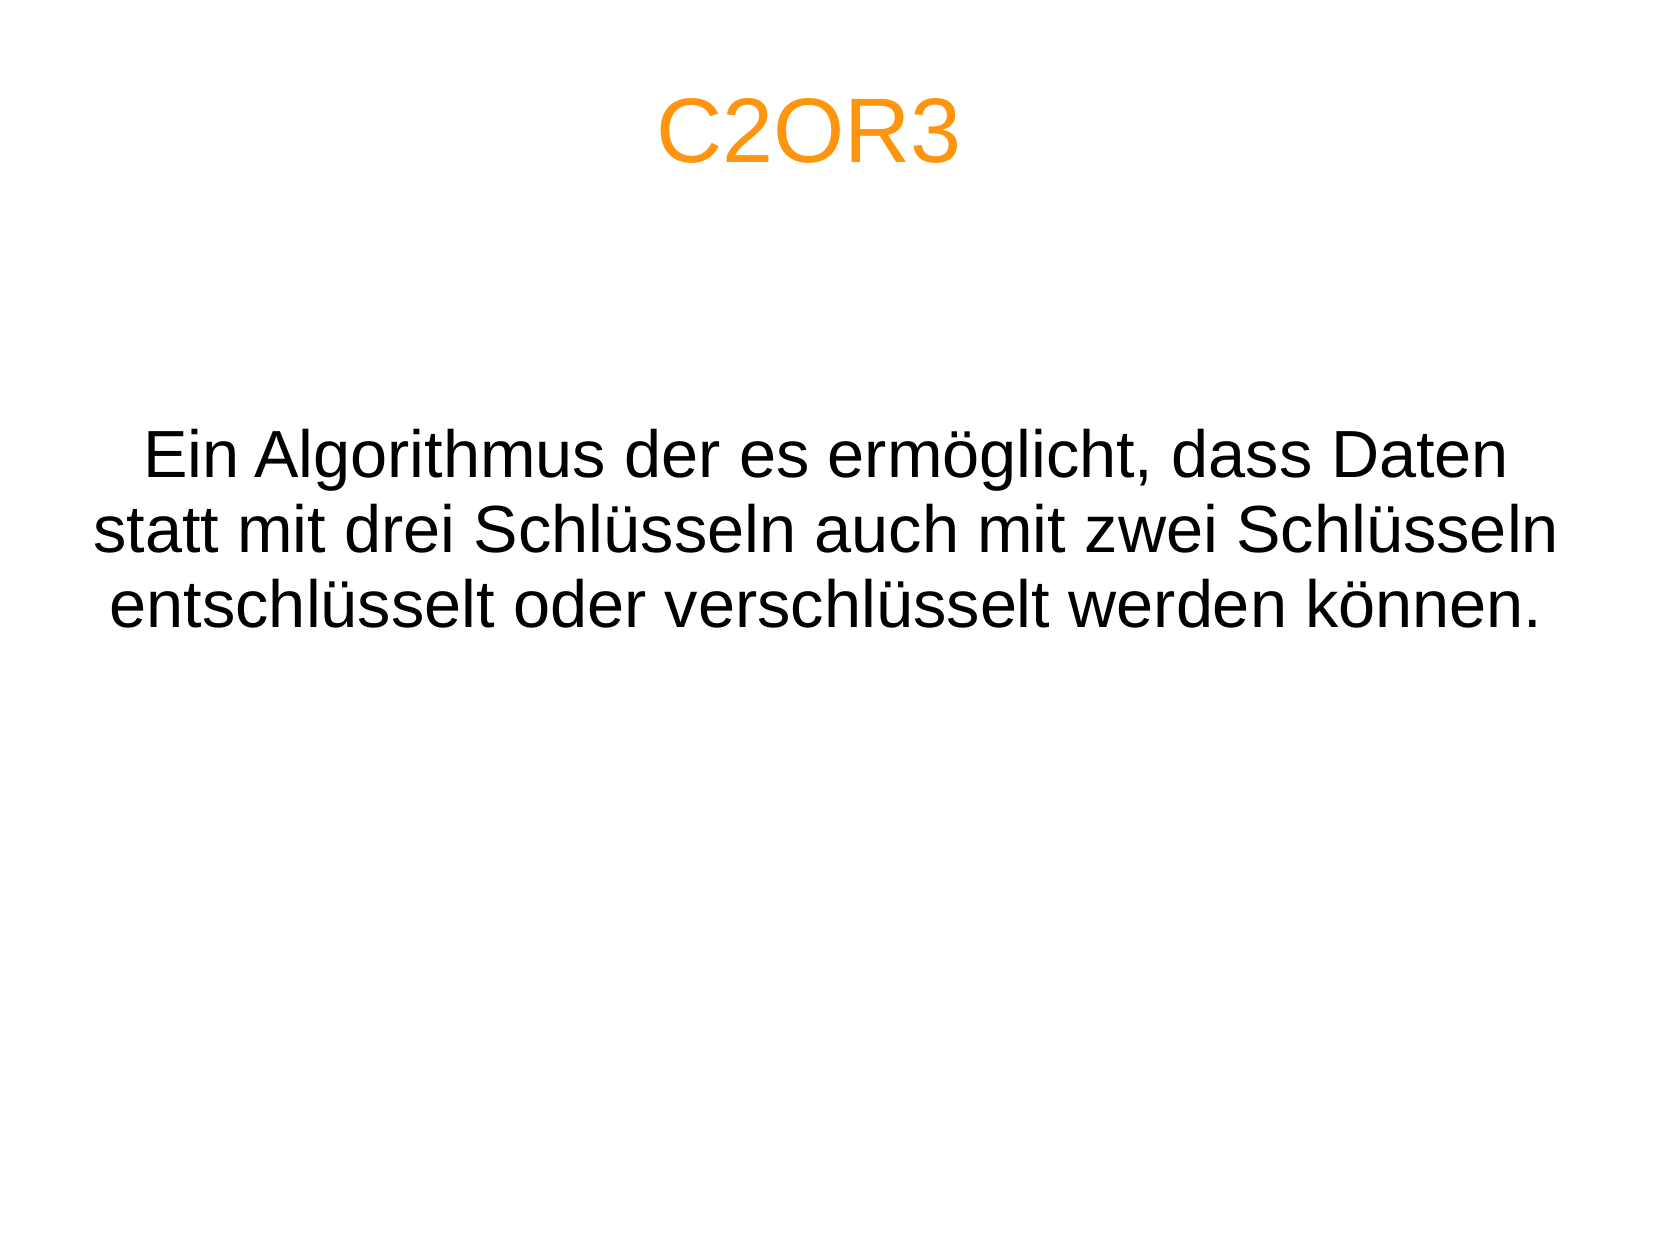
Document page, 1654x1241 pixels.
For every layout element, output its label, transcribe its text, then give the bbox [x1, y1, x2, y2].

subtitle Ein Algorithmus der es ermöglicht, dass Daten statt mit drei Schlüsseln auch mit zwei Schlüsseln entschlüsselt oder verschlüsselt werden können. [82, 49, 1571, 1010]
text_box C2OR3 [649, 49, 969, 213]
